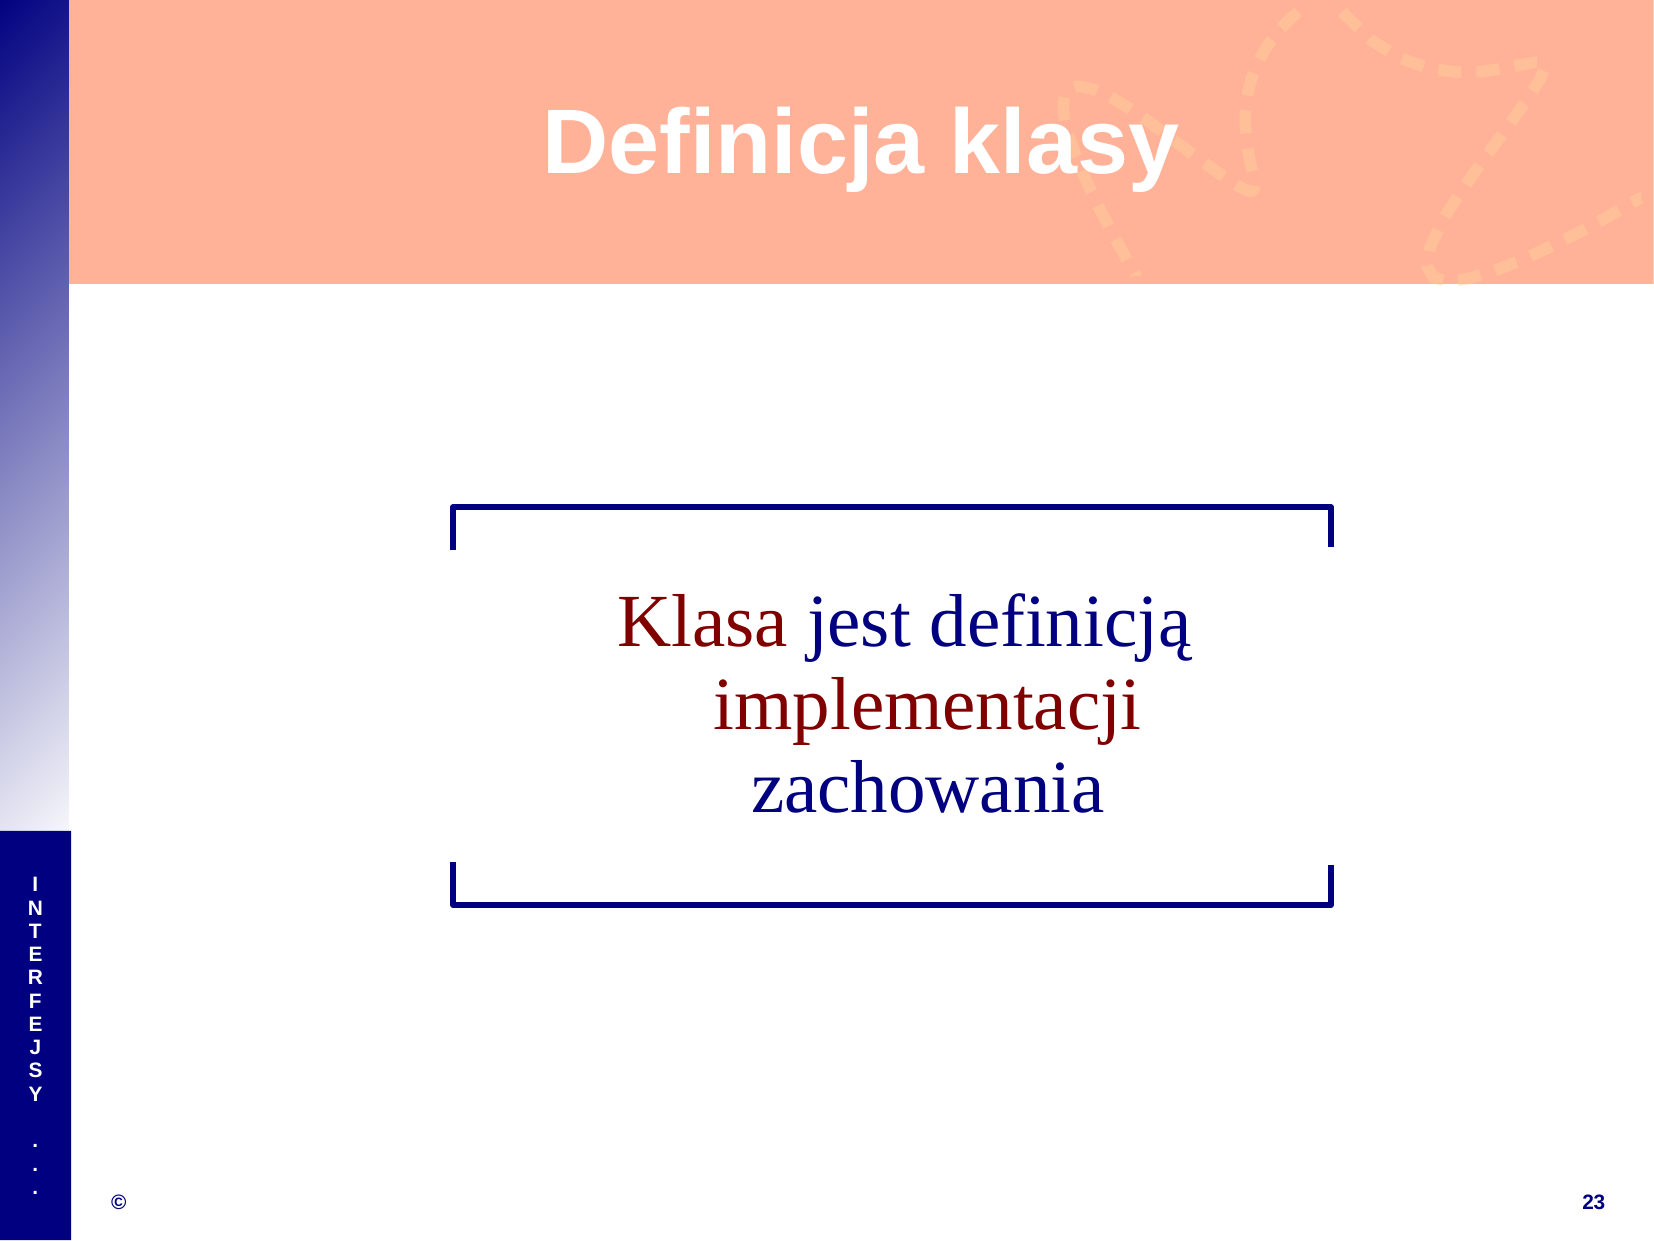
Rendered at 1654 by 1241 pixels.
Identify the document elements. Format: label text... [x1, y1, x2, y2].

text_box I N T E R F E J S Y . . . [0, 830, 71, 1241]
title Definicja klasy [106, 37, 1617, 246]
text_box Klasa jest definicją implementacji zachowania [469, 478, 1315, 931]
